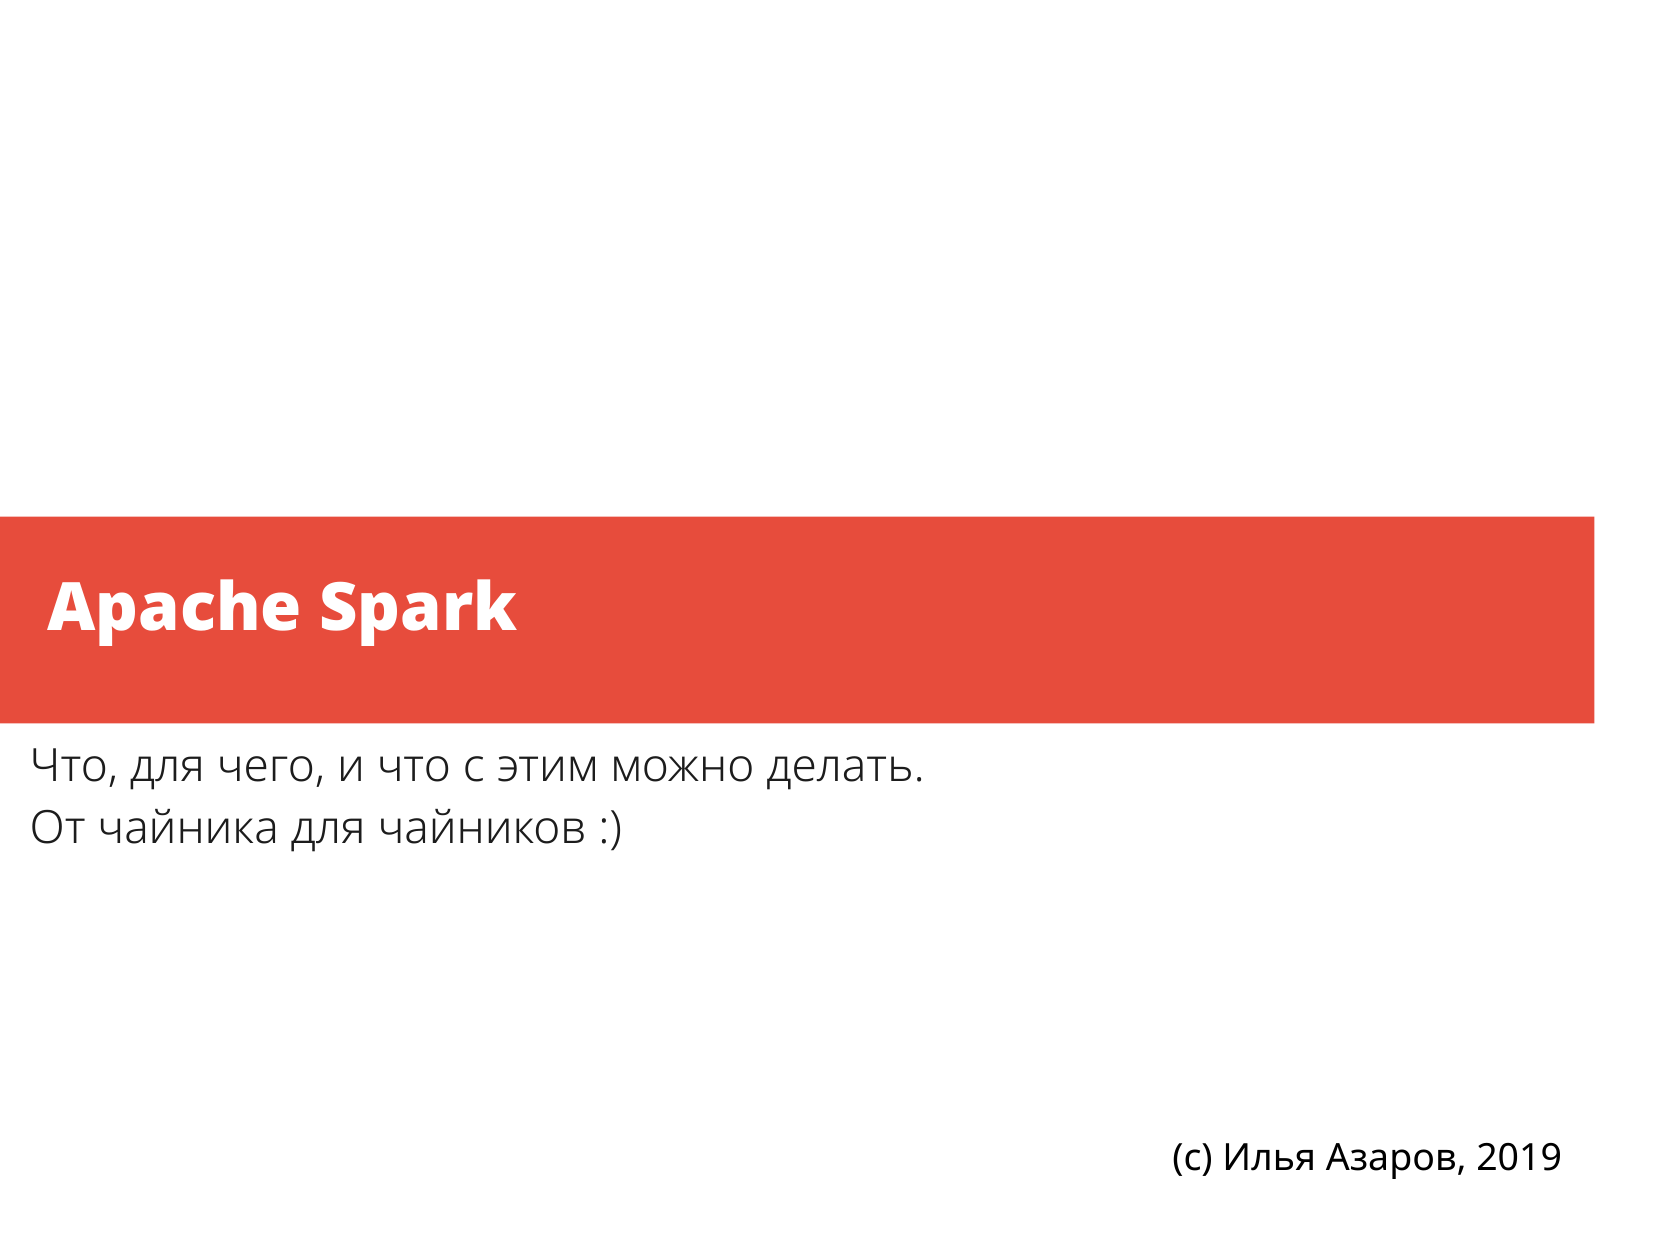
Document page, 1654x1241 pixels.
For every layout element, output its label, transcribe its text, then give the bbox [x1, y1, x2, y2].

title Apache Spark [47, 501, 1583, 650]
text_box (с) Илья Азаров, 2019 [1157, 1122, 1615, 1182]
subtitle Что, для чего, и что с этим можно делать. От чайника для чайников :) [29, 732, 1536, 1146]
